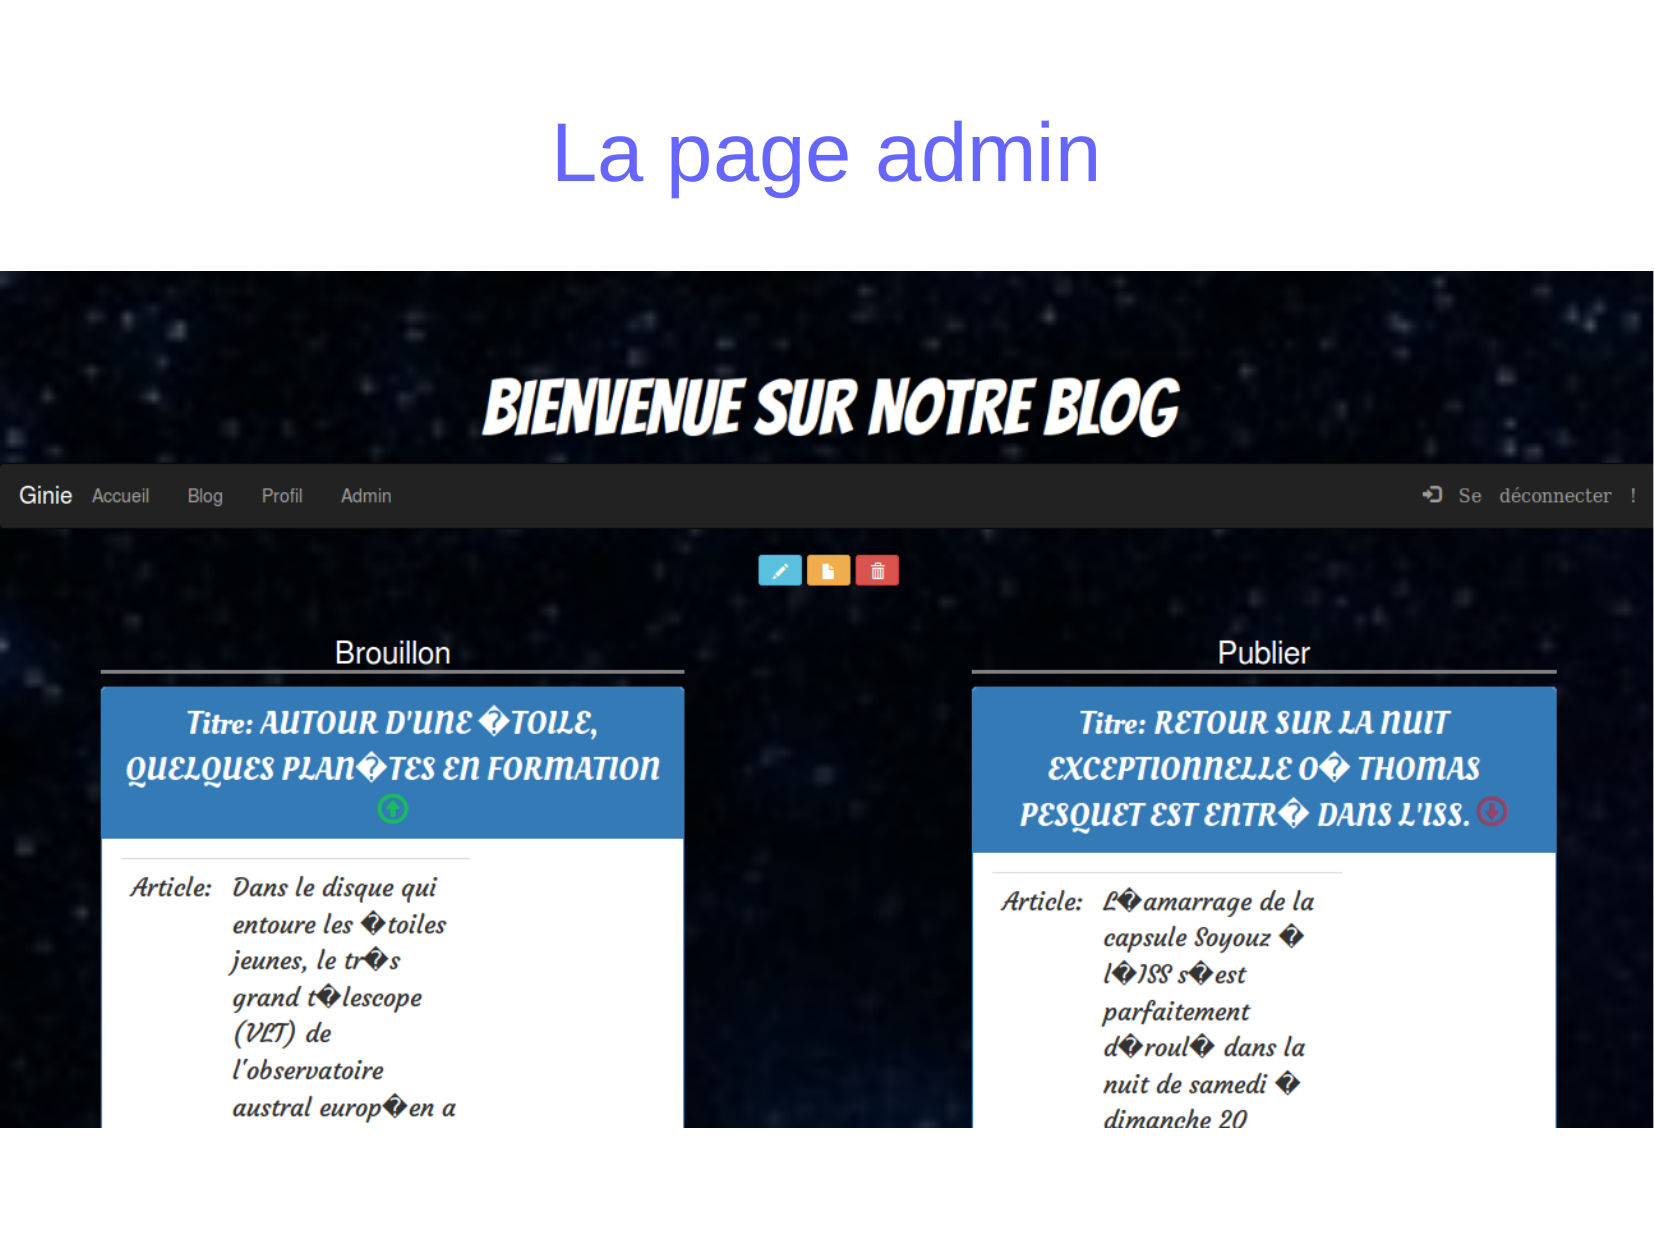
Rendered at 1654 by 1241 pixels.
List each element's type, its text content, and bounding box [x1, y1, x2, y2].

picture [0, 271, 1654, 1128]
title La page admin [82, 49, 1571, 257]
